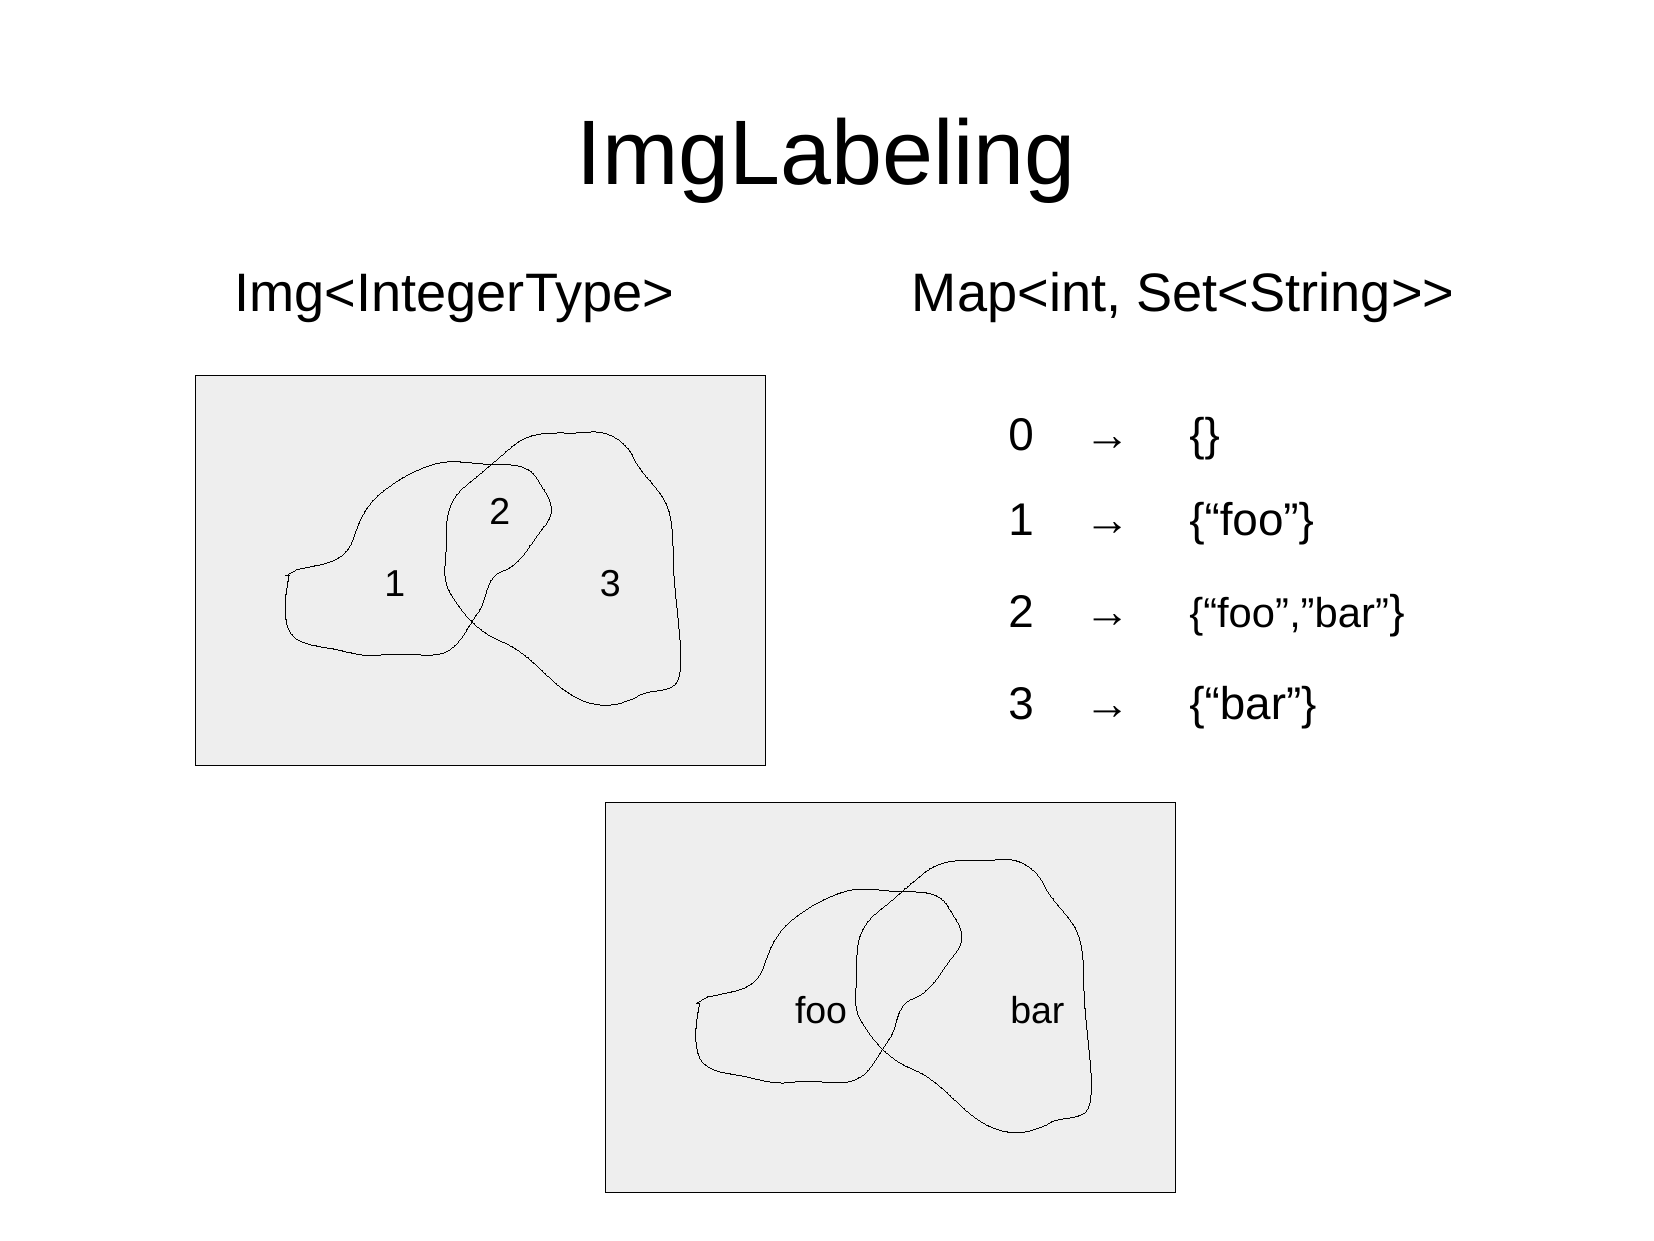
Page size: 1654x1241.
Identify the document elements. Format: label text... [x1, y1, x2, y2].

title ImgLabeling [82, 49, 1571, 257]
table_cell 1 [995, 475, 1069, 566]
text_box [605, 802, 1176, 1193]
table_cell → [1070, 659, 1175, 749]
table_cell → [1070, 567, 1175, 658]
text_box foo [780, 982, 906, 1124]
table_header 0 [995, 396, 1069, 474]
table_cell {“bar”} [1176, 659, 1426, 749]
text_box 1 [369, 555, 421, 612]
table_cell {“foo”,”bar”} [1176, 567, 1426, 658]
table_cell 3 [995, 659, 1069, 749]
text_box 2 [474, 483, 526, 541]
text_box Map<int, Set<String>> [897, 255, 1471, 331]
table_cell {“foo”} [1176, 475, 1426, 566]
text_box Img<IntegerType> [219, 255, 691, 331]
text_box bar [995, 982, 1080, 1040]
table_cell 2 [995, 567, 1069, 658]
table_header {} [1176, 396, 1426, 474]
table_header → [1070, 396, 1175, 474]
text_box 3 [585, 555, 636, 612]
table_cell → [1070, 475, 1175, 566]
text_box [195, 375, 766, 766]
